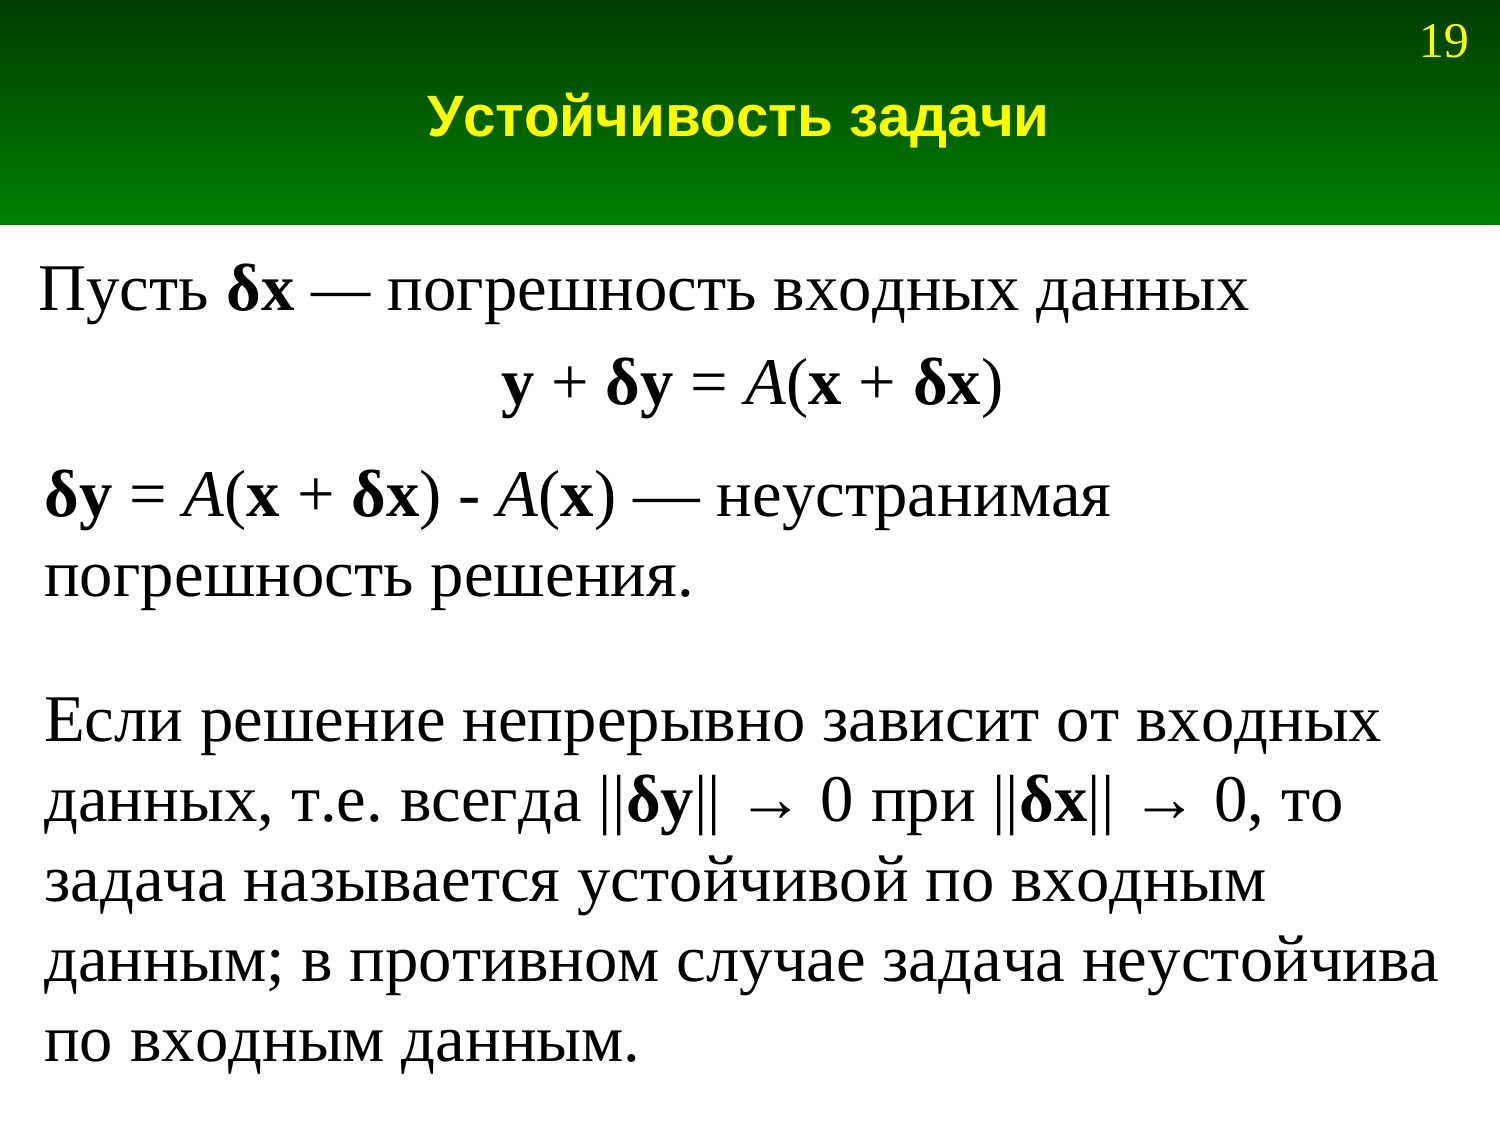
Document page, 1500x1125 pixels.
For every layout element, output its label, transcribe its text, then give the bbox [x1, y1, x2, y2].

text_box Пусть δx — погрешность входных данных [23, 236, 1489, 332]
text_box δy = A(x + δx) - A(x) — неустранимая погрешность решения. [29, 442, 1477, 618]
text_box y + δy = A(x + δx) [486, 330, 1034, 426]
text_box Если решение непрерывно зависит от входных данных, т.е. всегда ||δy|| → 0 при ||δx|| → 0, то задача называется устойчивой по входным данным; в противном случае задача неустойчива по входным данным. [29, 667, 1477, 1083]
title Устойчивость задачи [88, 18, 1389, 207]
